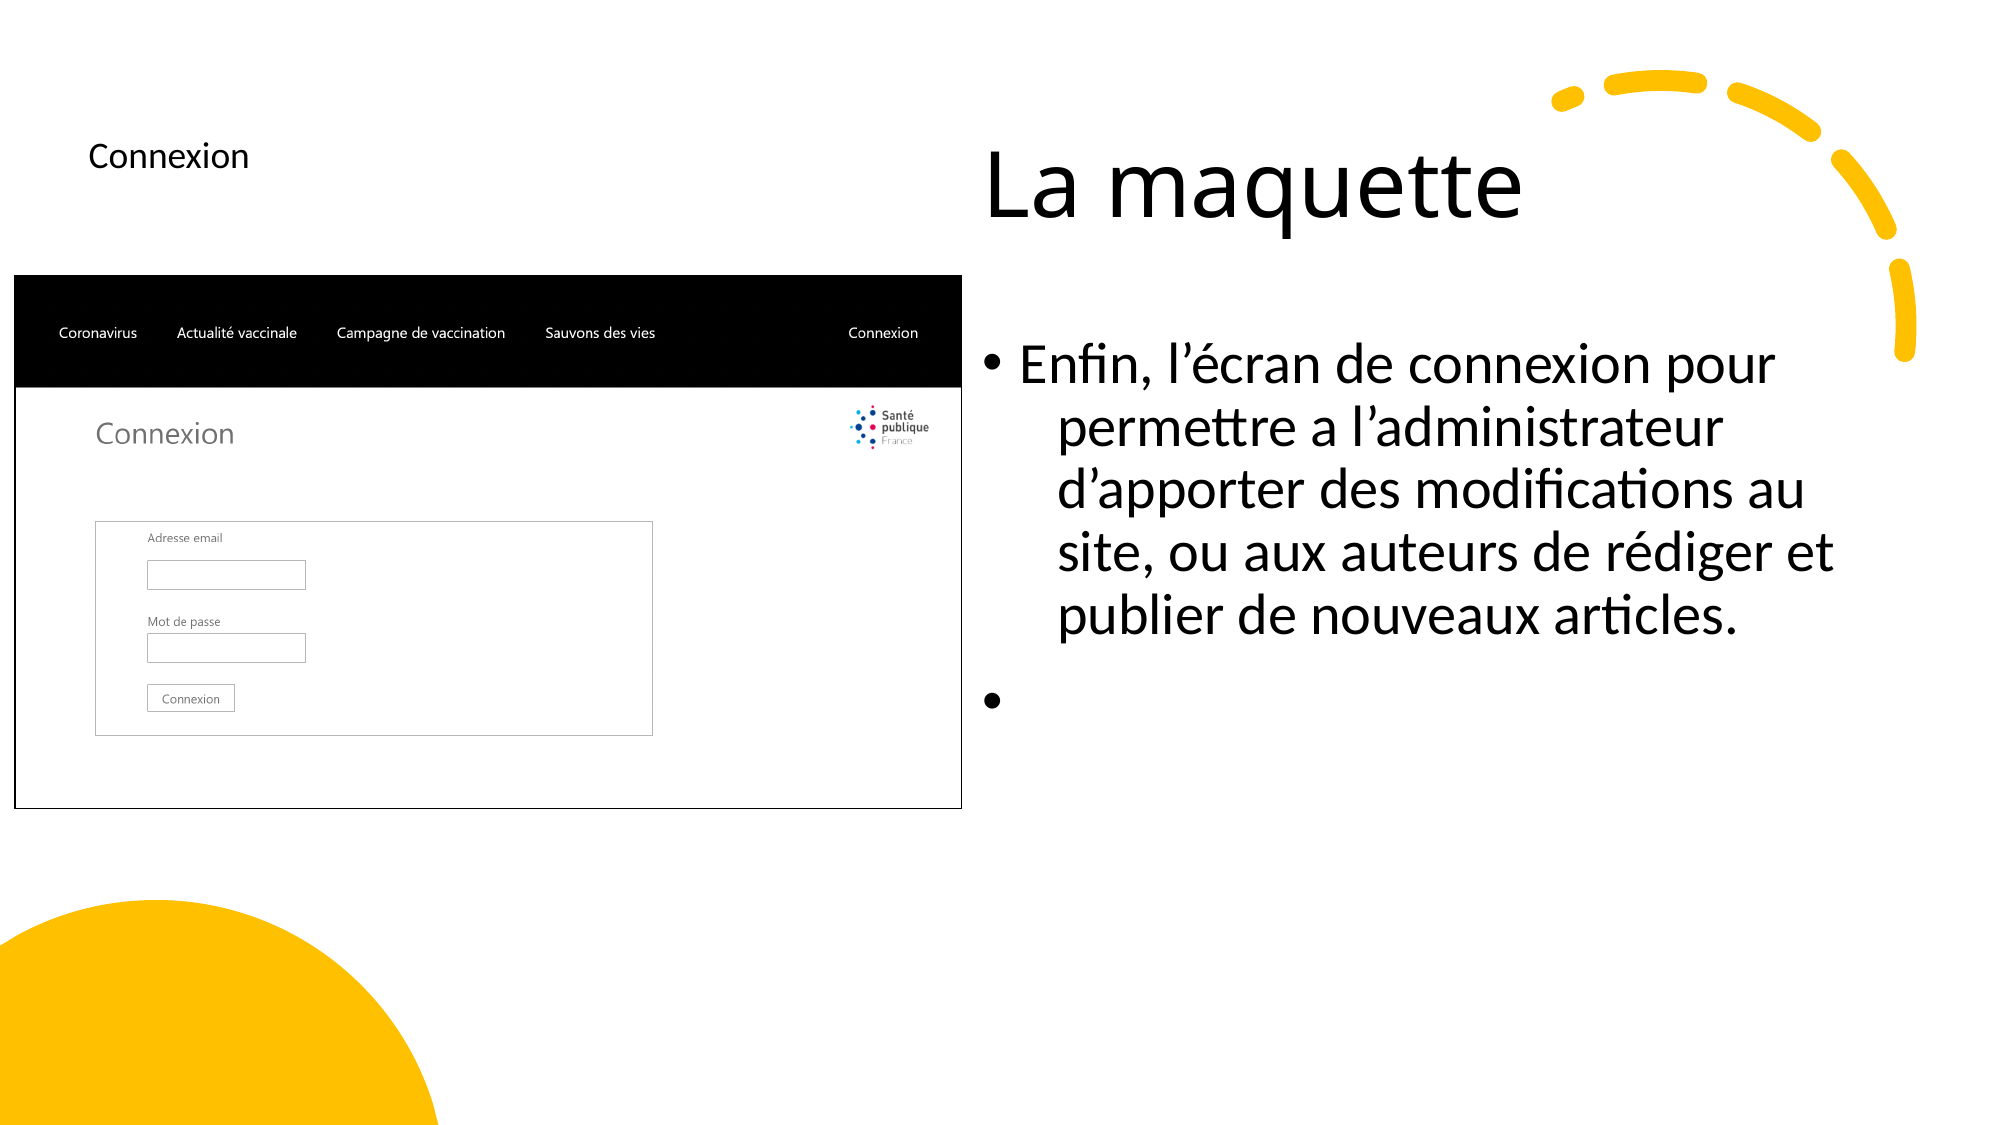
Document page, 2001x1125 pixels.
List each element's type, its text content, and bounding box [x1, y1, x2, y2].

text_box Connexion [73, 123, 268, 185]
picture [15, 276, 961, 808]
text_box [0, 0, 2000, 1125]
list Enfin, l’écran de connexion pour permettre a l’administrateur d’apporter des modifications au site, ou aux auteurs de rédiger et publier de nouveaux articles. [967, 325, 1863, 1014]
title La maquette [967, 78, 1863, 297]
